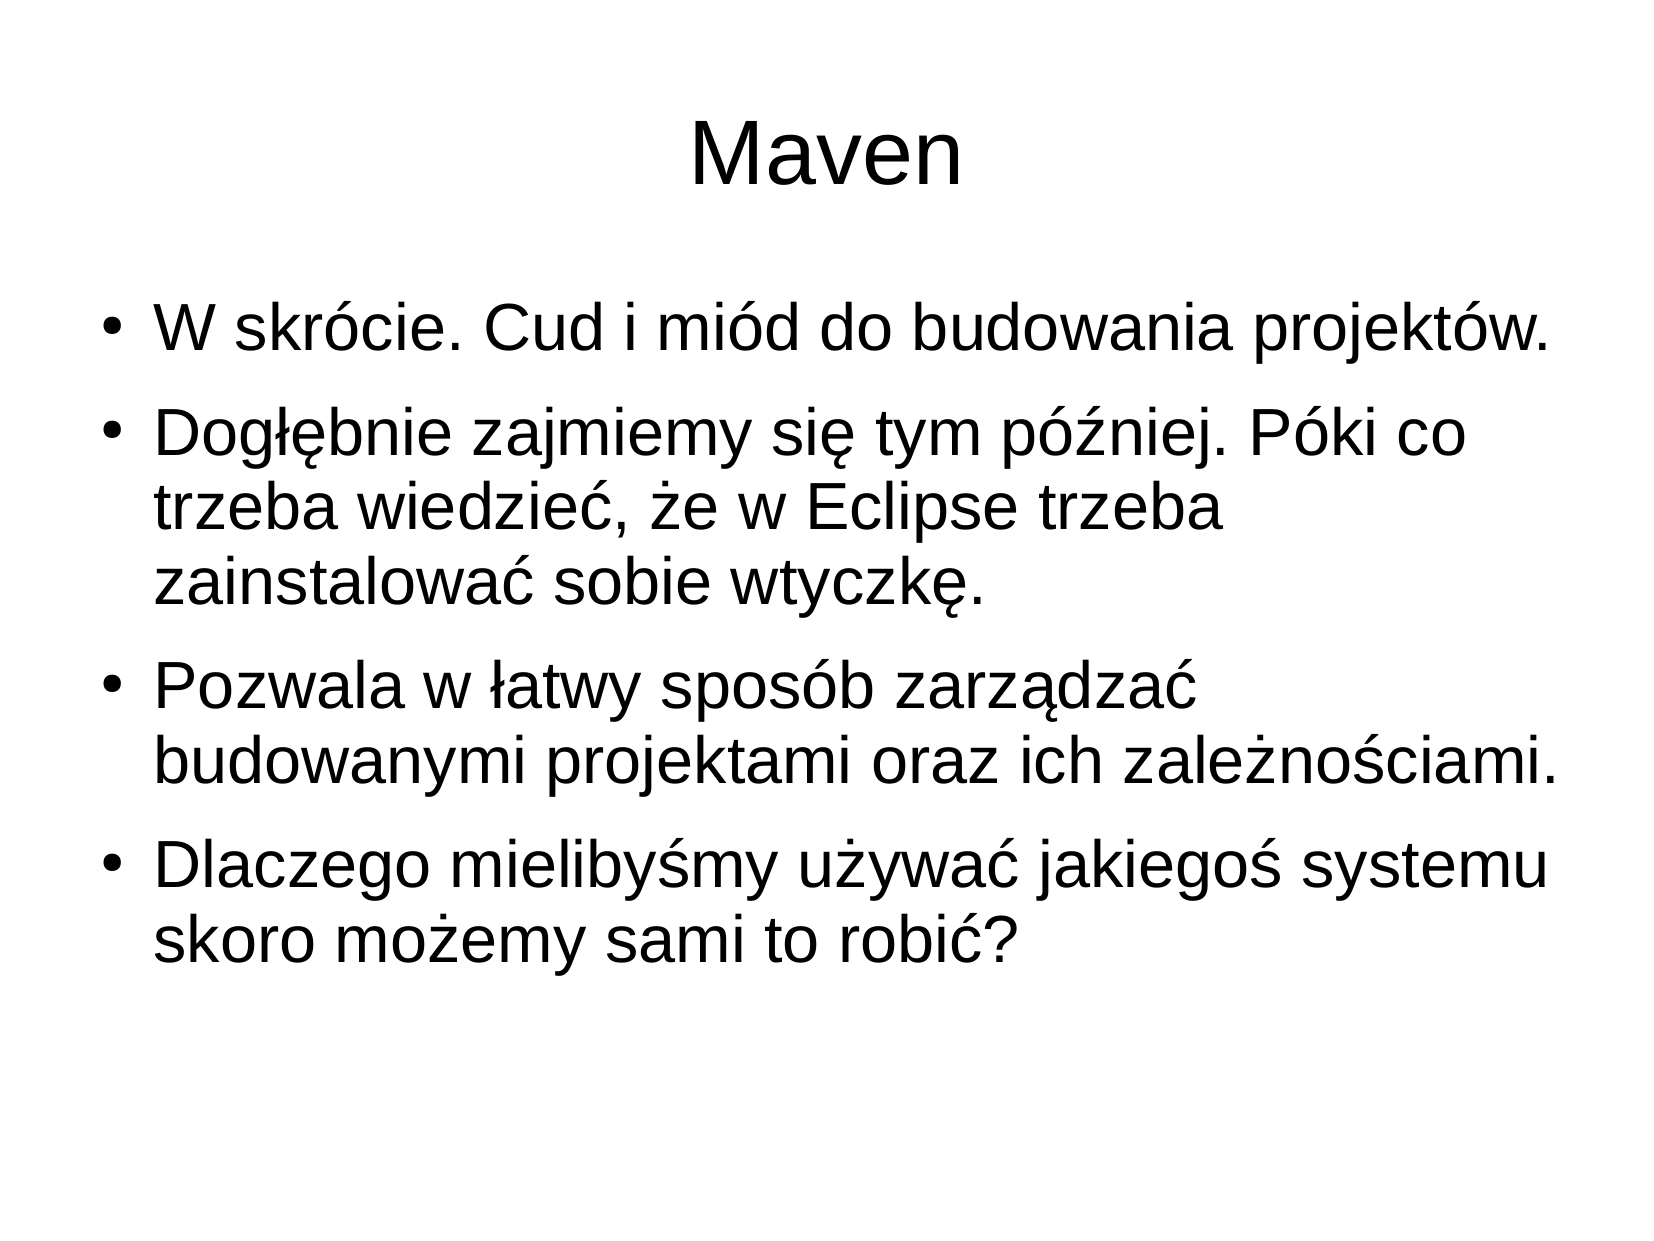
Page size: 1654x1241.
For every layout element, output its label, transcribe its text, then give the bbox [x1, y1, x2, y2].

title Maven [82, 49, 1571, 257]
list W skrócie. Cud i miód do budowania projektów. Dogłębnie zajmiemy się tym później. Póki co trzeba wiedzieć, że w Eclipse trzeba zainstalować sobie wtyczkę. Pozwala w łatwy sposób zarządzać budowanymi projektami oraz ich zależnościami. Dlaczego mielibyśmy używać jakiegoś systemu skoro możemy sami to robić? [82, 290, 1571, 1010]
